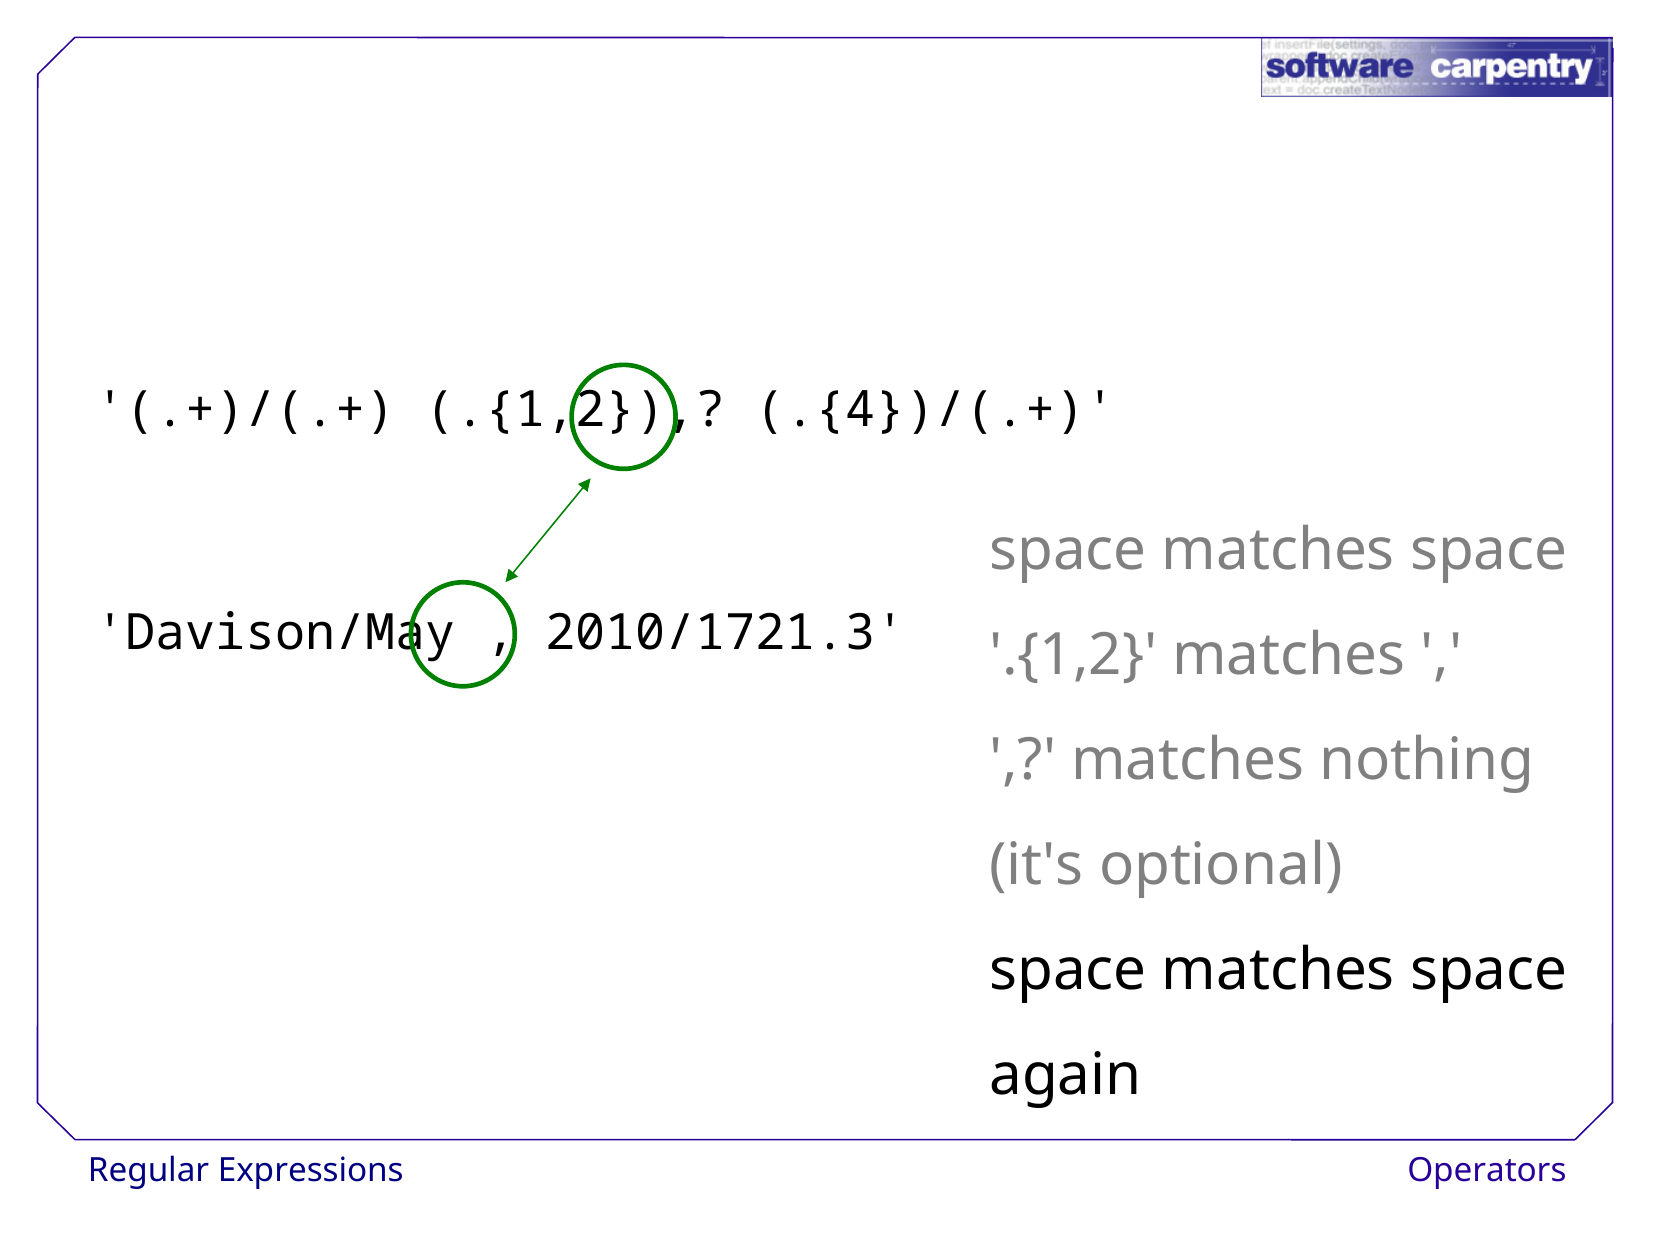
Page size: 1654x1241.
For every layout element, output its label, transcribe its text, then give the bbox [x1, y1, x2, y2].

text_box '(.+)/(.+) (.{1,2}),? (.{4})/(.+)' 'Davison/May , 2010/1721.3' [80, 374, 969, 684]
text_box space matches space '.{1,2}' matches ',' ',?' matches nothing (it's optional) space matches space again [974, 468, 1583, 1114]
text_box '(.+)/(.+) (.{1,2}),? (.{4})/(.+)' 'Davison/May , 2010/1721.3' [574, 374, 673, 466]
text_box '(.+)/(.+) (.{1,2}),? (.{4})/(.+)' 'Davison/May , 2010/1721.3' [415, 585, 512, 683]
picture [1261, 39, 1613, 97]
